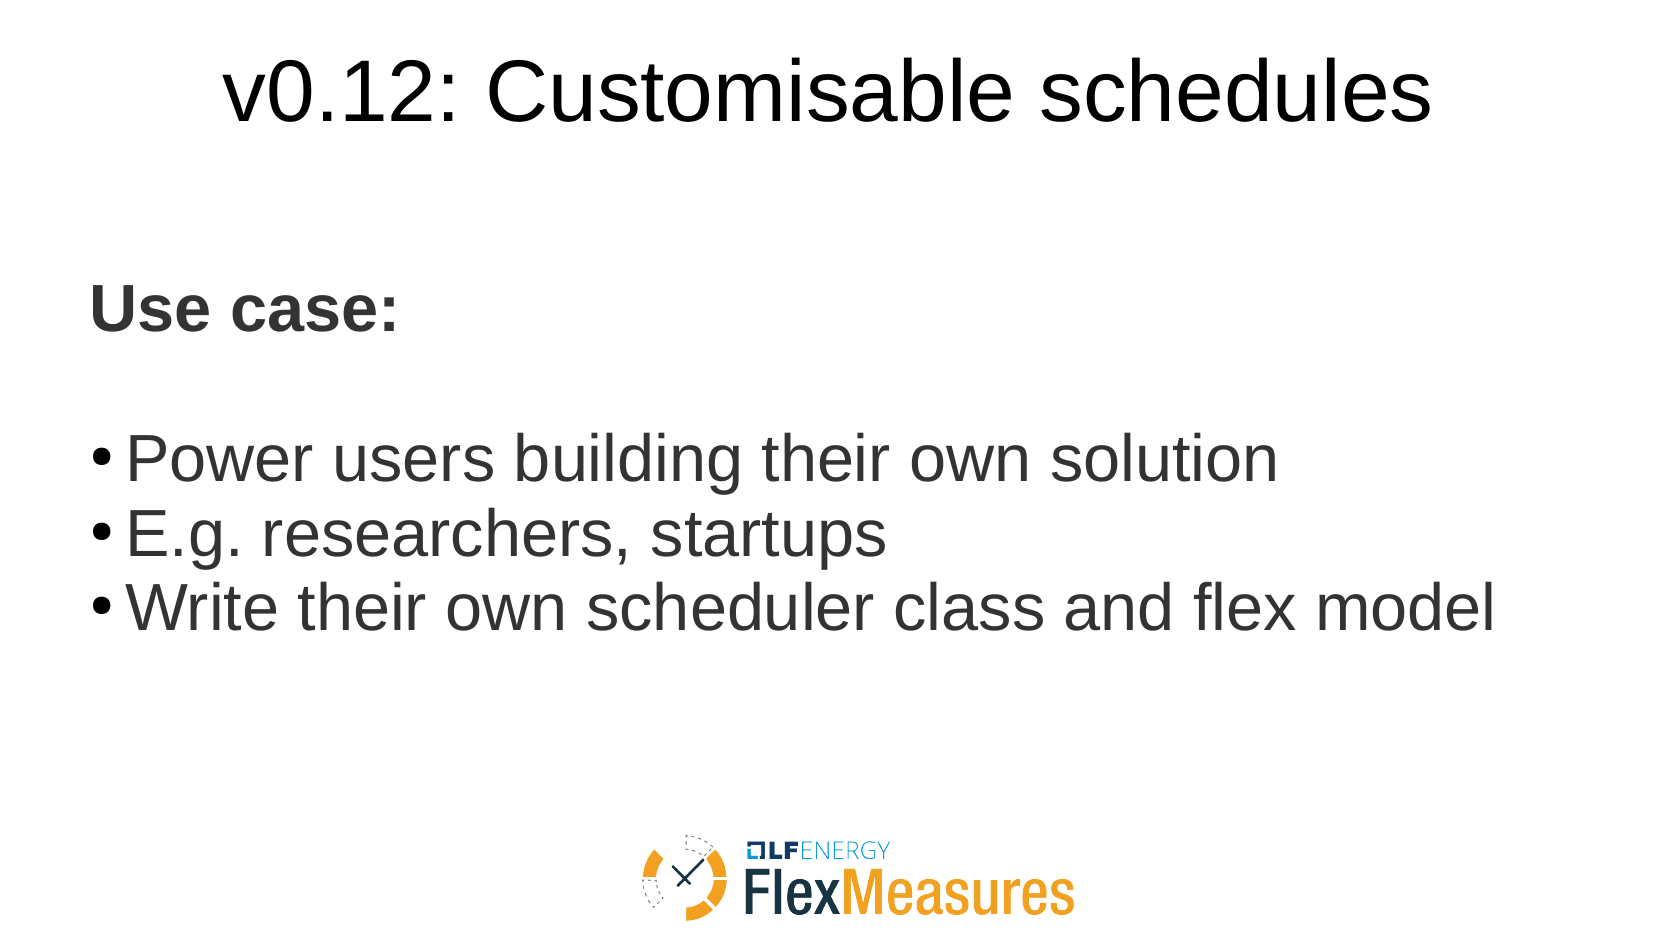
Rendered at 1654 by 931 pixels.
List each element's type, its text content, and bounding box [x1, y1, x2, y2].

picture [642, 835, 1074, 921]
title v0.12: Customisable schedules [82, 0, 1576, 194]
text_box Use case: Power users building their own solution E.g. researchers, startups Write their own scheduler class and flex model [75, 263, 1651, 752]
